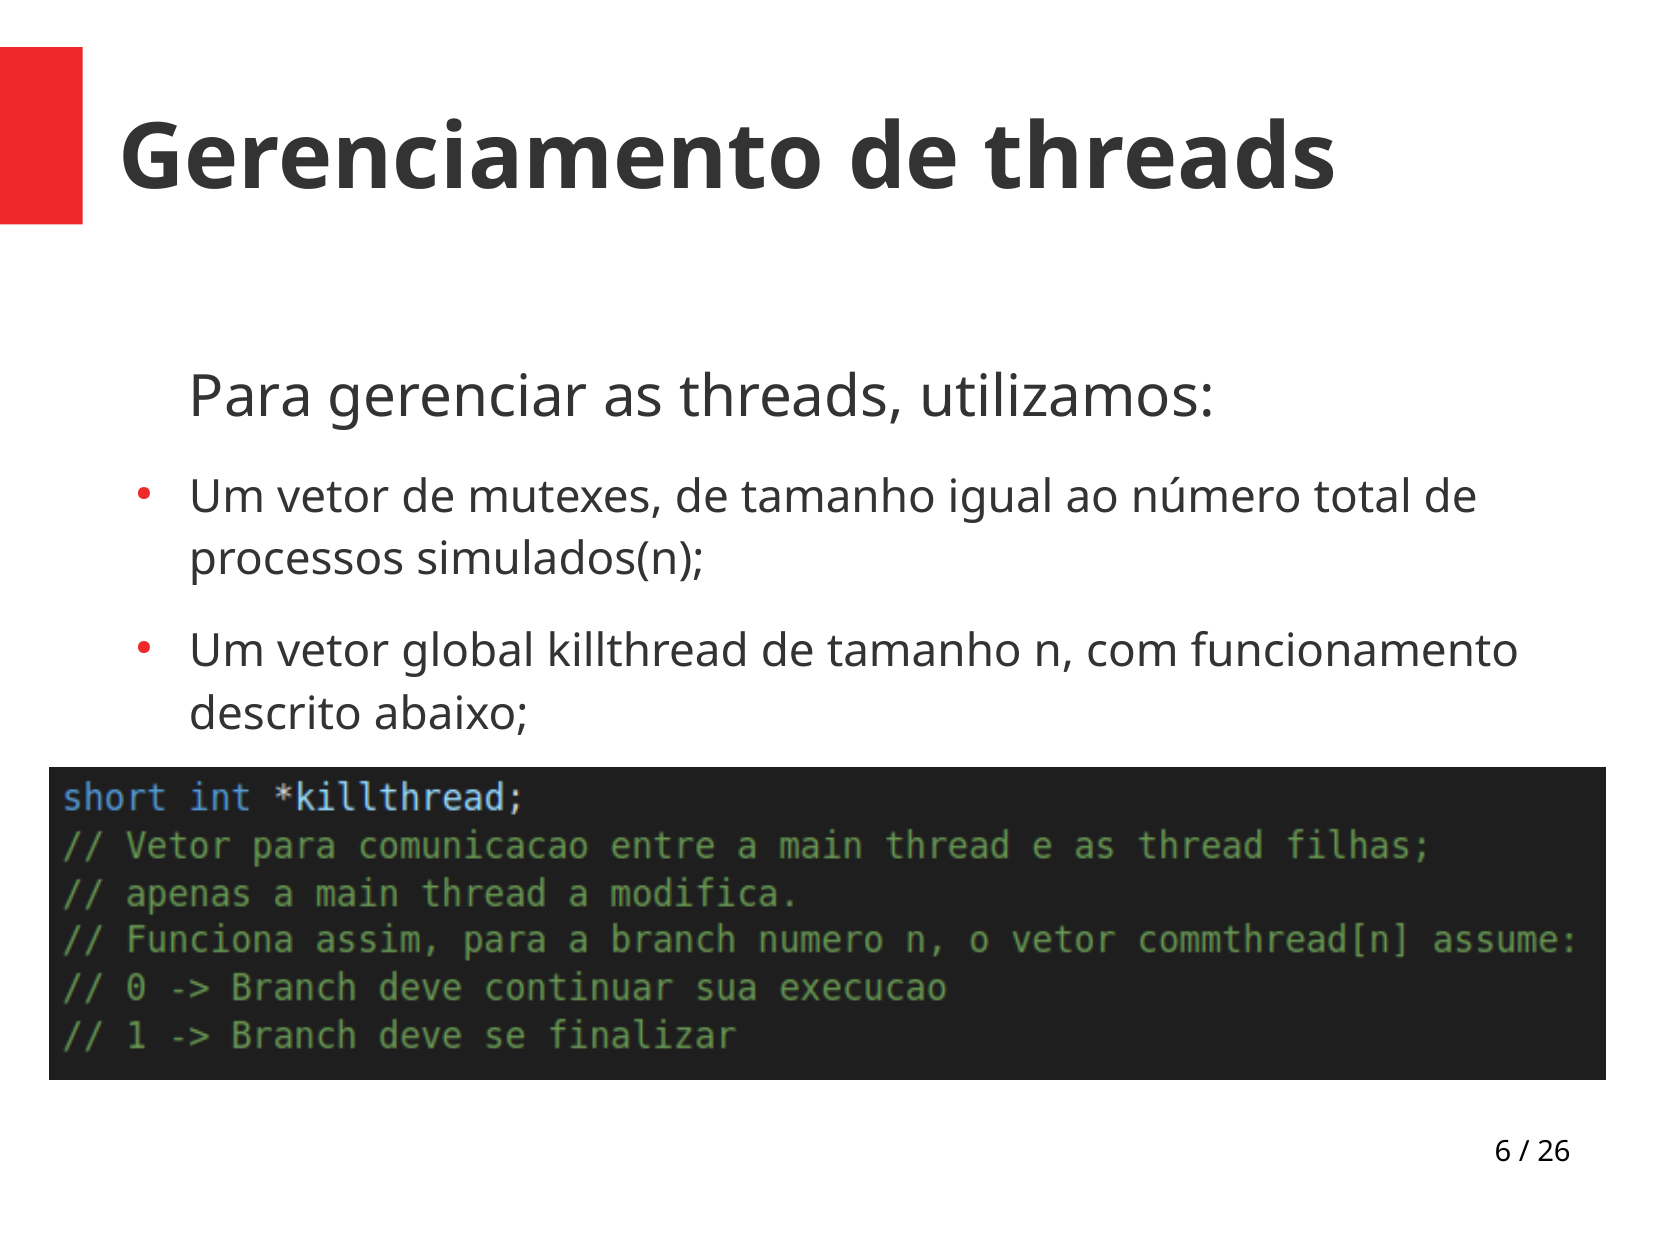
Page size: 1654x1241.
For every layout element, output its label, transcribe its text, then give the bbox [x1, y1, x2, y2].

list Para gerenciar as threads, utilizamos: Um vetor de mutexes, de tamanho igual ao número total de processos simulados(n); Um vetor global killthread de tamanho n, com funcionamento descrito abaixo; [118, 354, 1536, 767]
picture [49, 767, 1606, 1081]
title Gerenciamento de threads [118, 49, 1571, 257]
